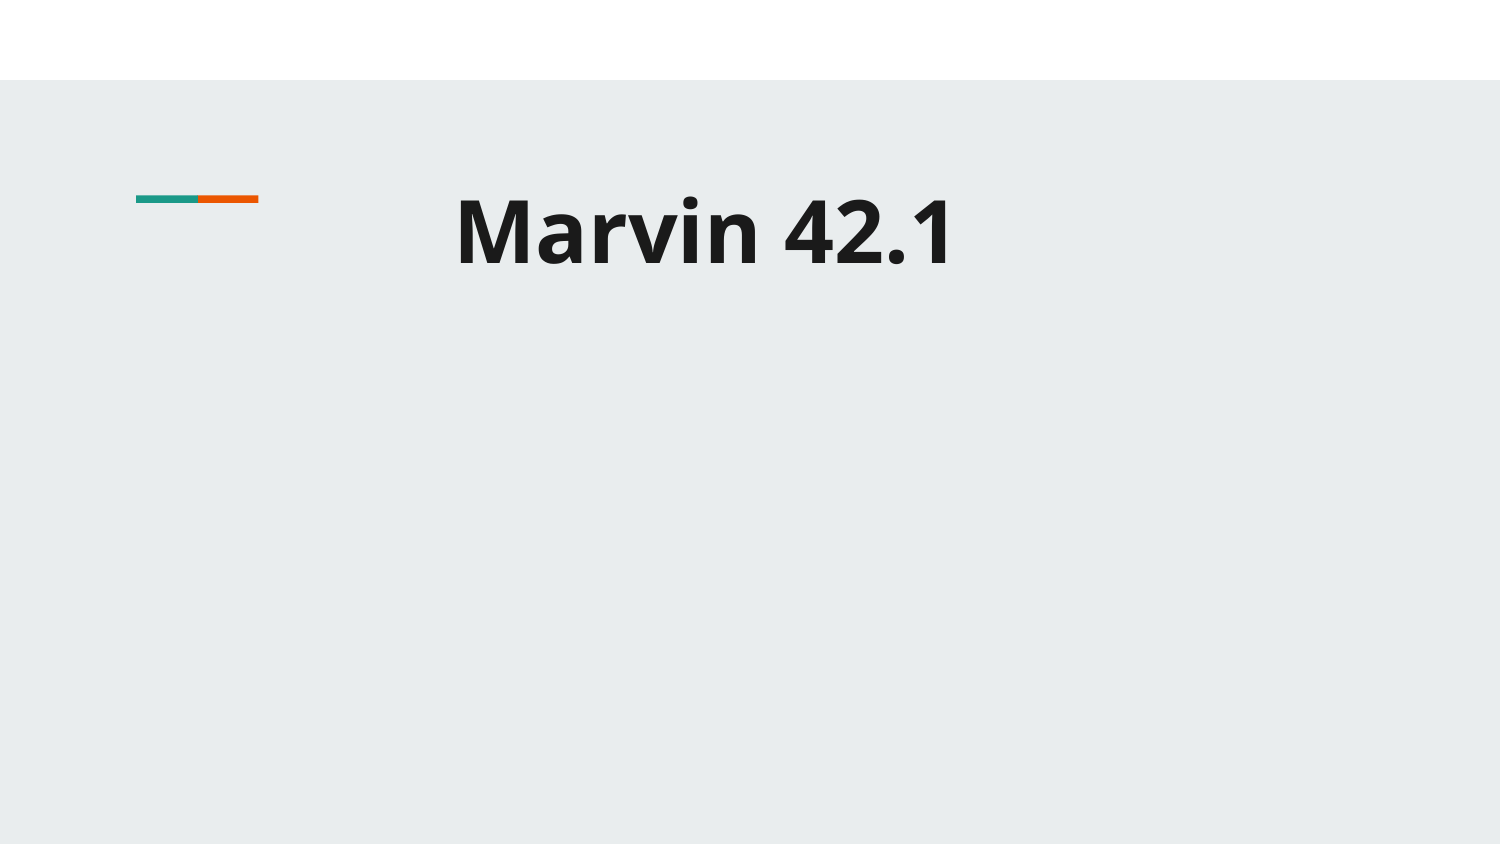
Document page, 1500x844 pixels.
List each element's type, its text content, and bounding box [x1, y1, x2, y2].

title Marvin 42.1 [199, 160, 1214, 350]
